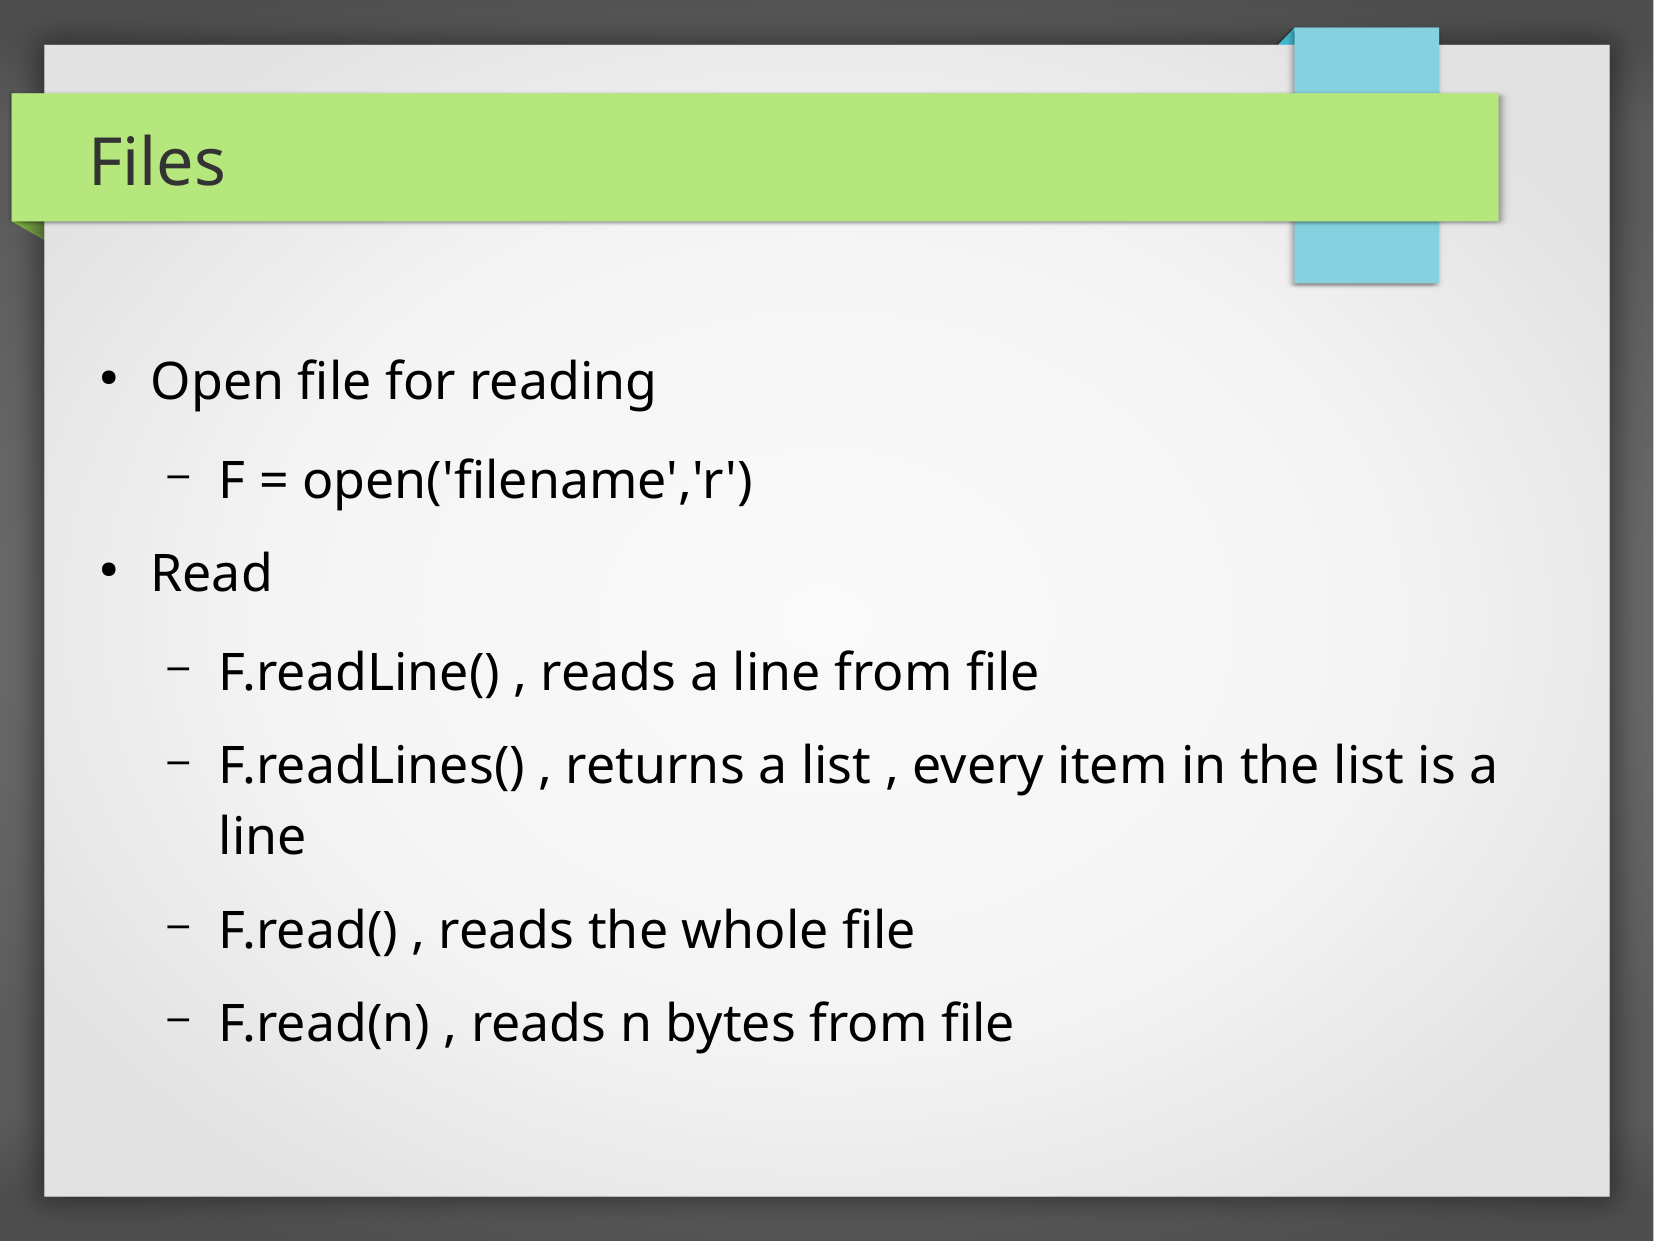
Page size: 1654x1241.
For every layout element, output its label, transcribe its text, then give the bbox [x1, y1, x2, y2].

title Files [70, 106, 1229, 213]
list Open file for reading F = open('filename','r') Read F.readLine() , reads a line from file F.readLines() , returns a list , every item in the list is a line F.read() , reads the whole file F.read(n) , reads n bytes from file [82, 343, 1538, 1063]
picture [0, 0, 1654, 1241]
